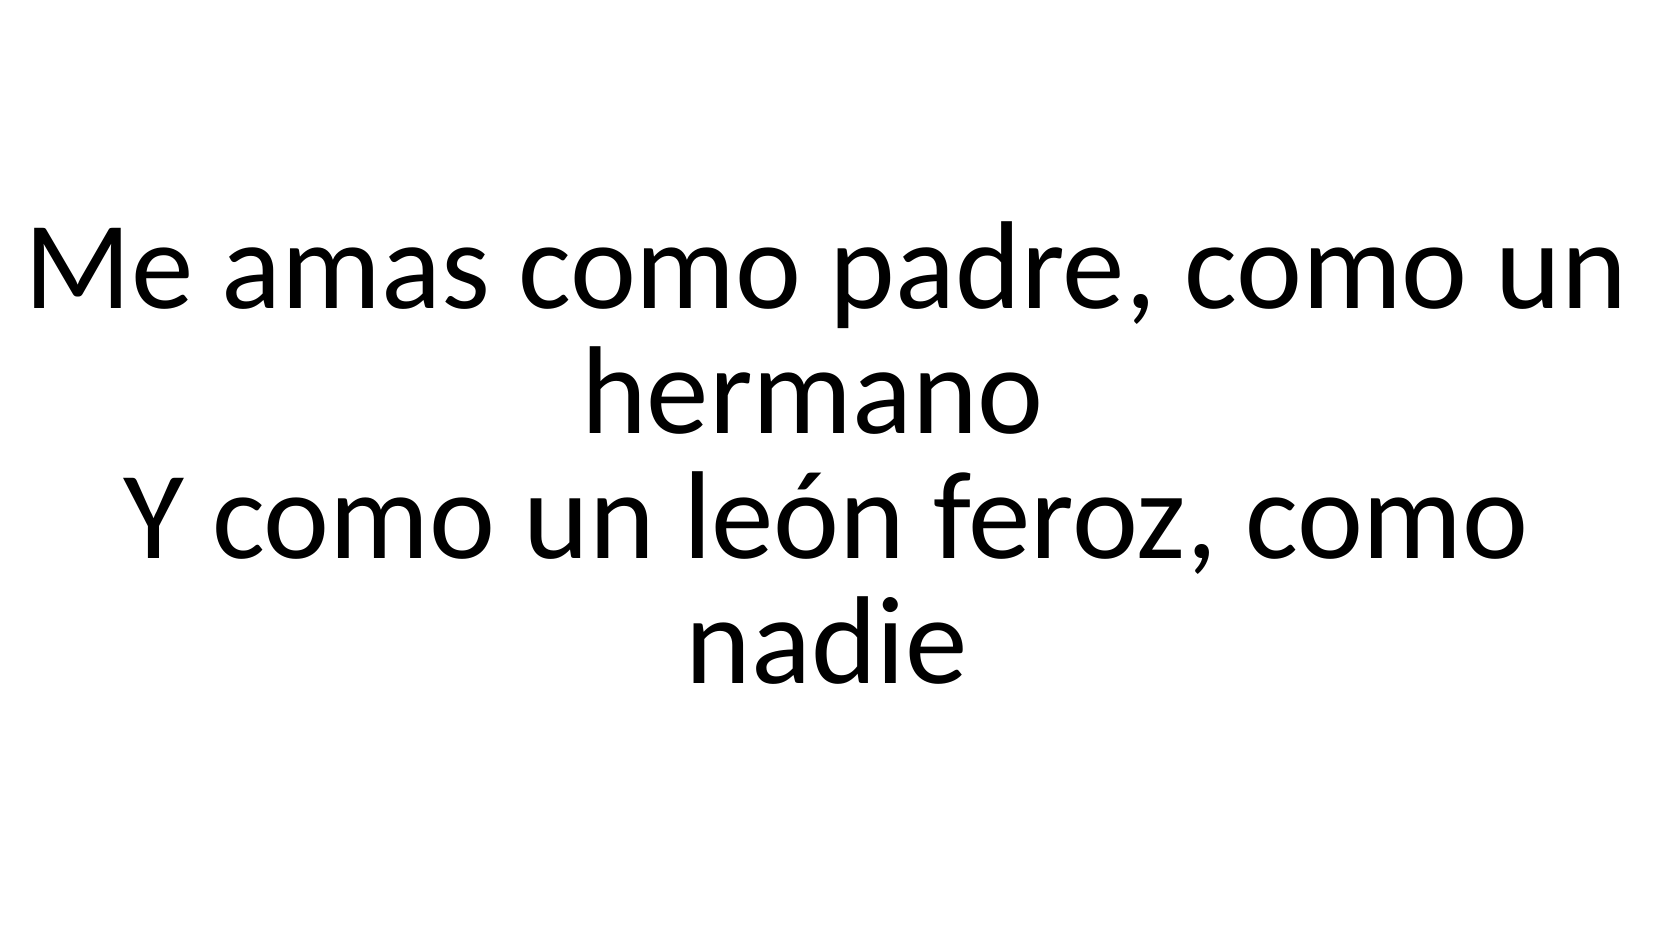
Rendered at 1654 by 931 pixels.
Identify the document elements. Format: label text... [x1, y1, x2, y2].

title Me amas como padre, como un hermano Y como un león feroz, como nadie [0, 0, 1654, 931]
